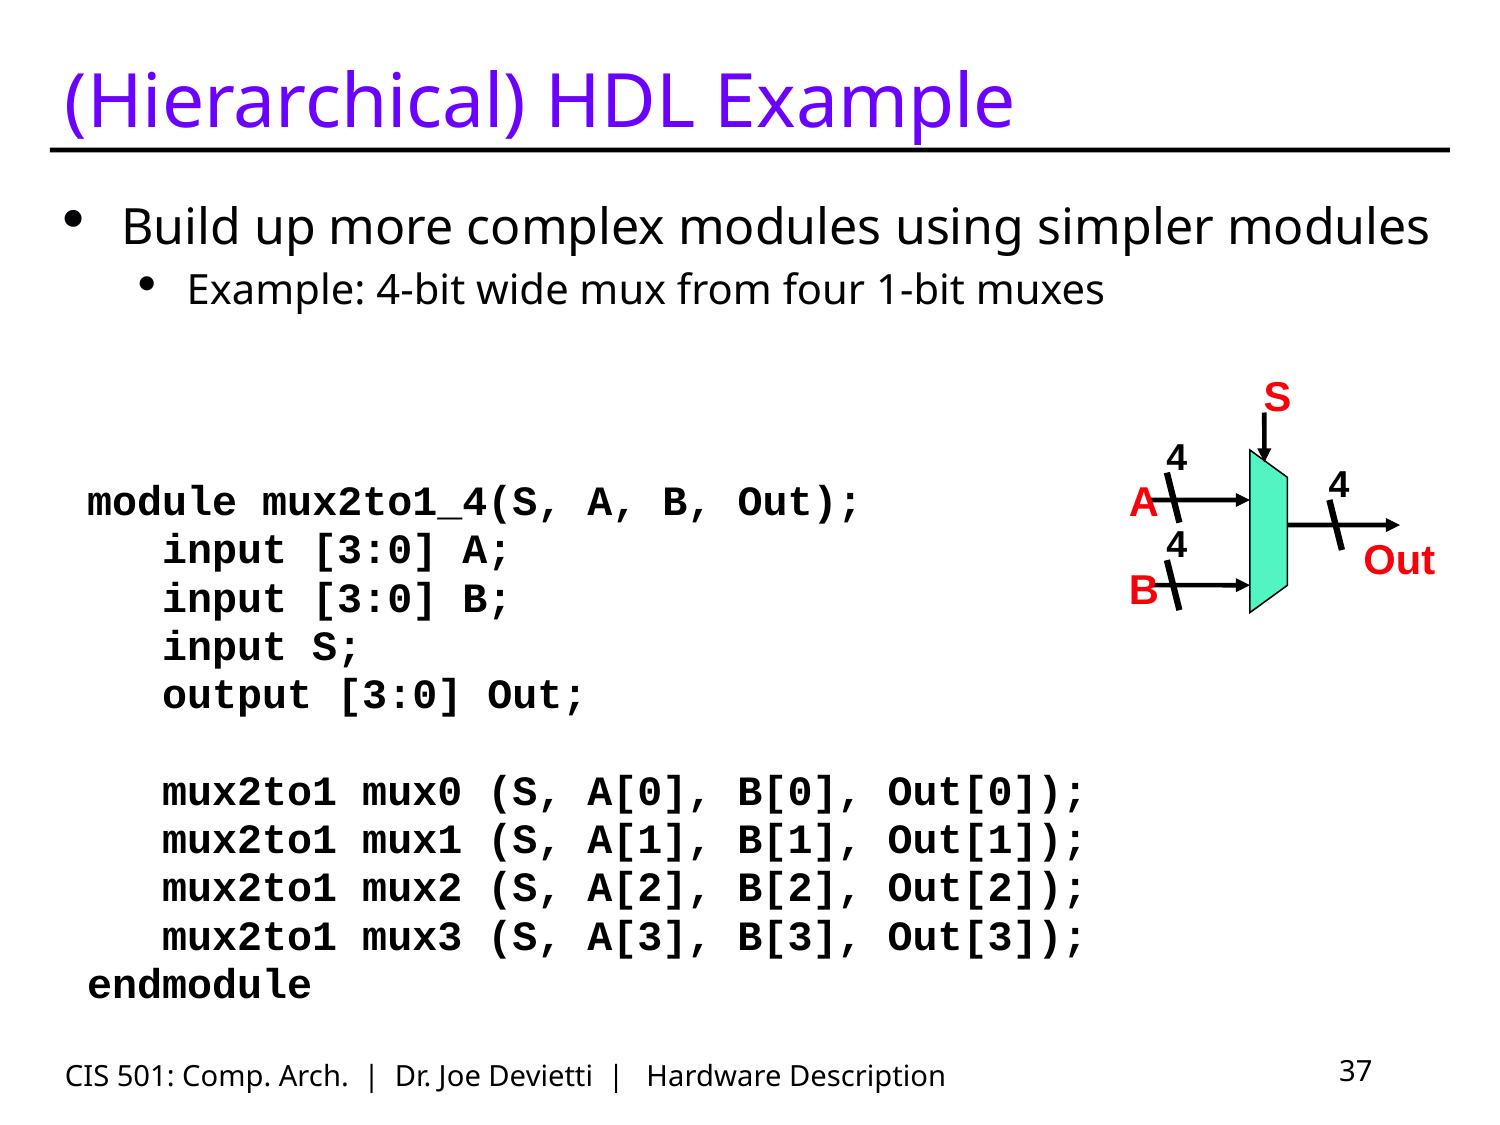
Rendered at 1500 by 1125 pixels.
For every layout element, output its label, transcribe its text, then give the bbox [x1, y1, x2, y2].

text_box 4 [1115, 425, 1202, 485]
text_box Build up more complex modules using simpler modules Example: 4-bit wide mux from four 1-bit muxes [49, 187, 1450, 463]
text_box CIS 501: Comp. Arch. | Dr. Joe Devietti | Hardware Description [49, 1049, 988, 1100]
text_box A [1078, 467, 1174, 533]
text_box (Hierarchical) HDL Example [49, 37, 1375, 150]
text_box Out [1313, 525, 1450, 590]
text_box [1249, 450, 1288, 613]
text_box B [1078, 554, 1174, 620]
text_box <number> [1074, 1049, 1388, 1100]
text_box 4 [1115, 512, 1202, 573]
text_box module mux2to1_4(S, A, B, Out); input [3:0] A; input [3:0] B; input S; output [3:0] Out; mux2to1 mux0 (S, A[0], B[0], Out[0]); mux2to1 mux1 (S, A[1], B[1], Out[1]); mux2to1 mux2 (S, A[2], B[2], Out[2]); mux2to1 mux3 (S, A[3], B[3], Out[3]); endmodule [53, 476, 1152, 1014]
text_box S [1213, 362, 1307, 428]
text_box 4 [1278, 452, 1365, 513]
